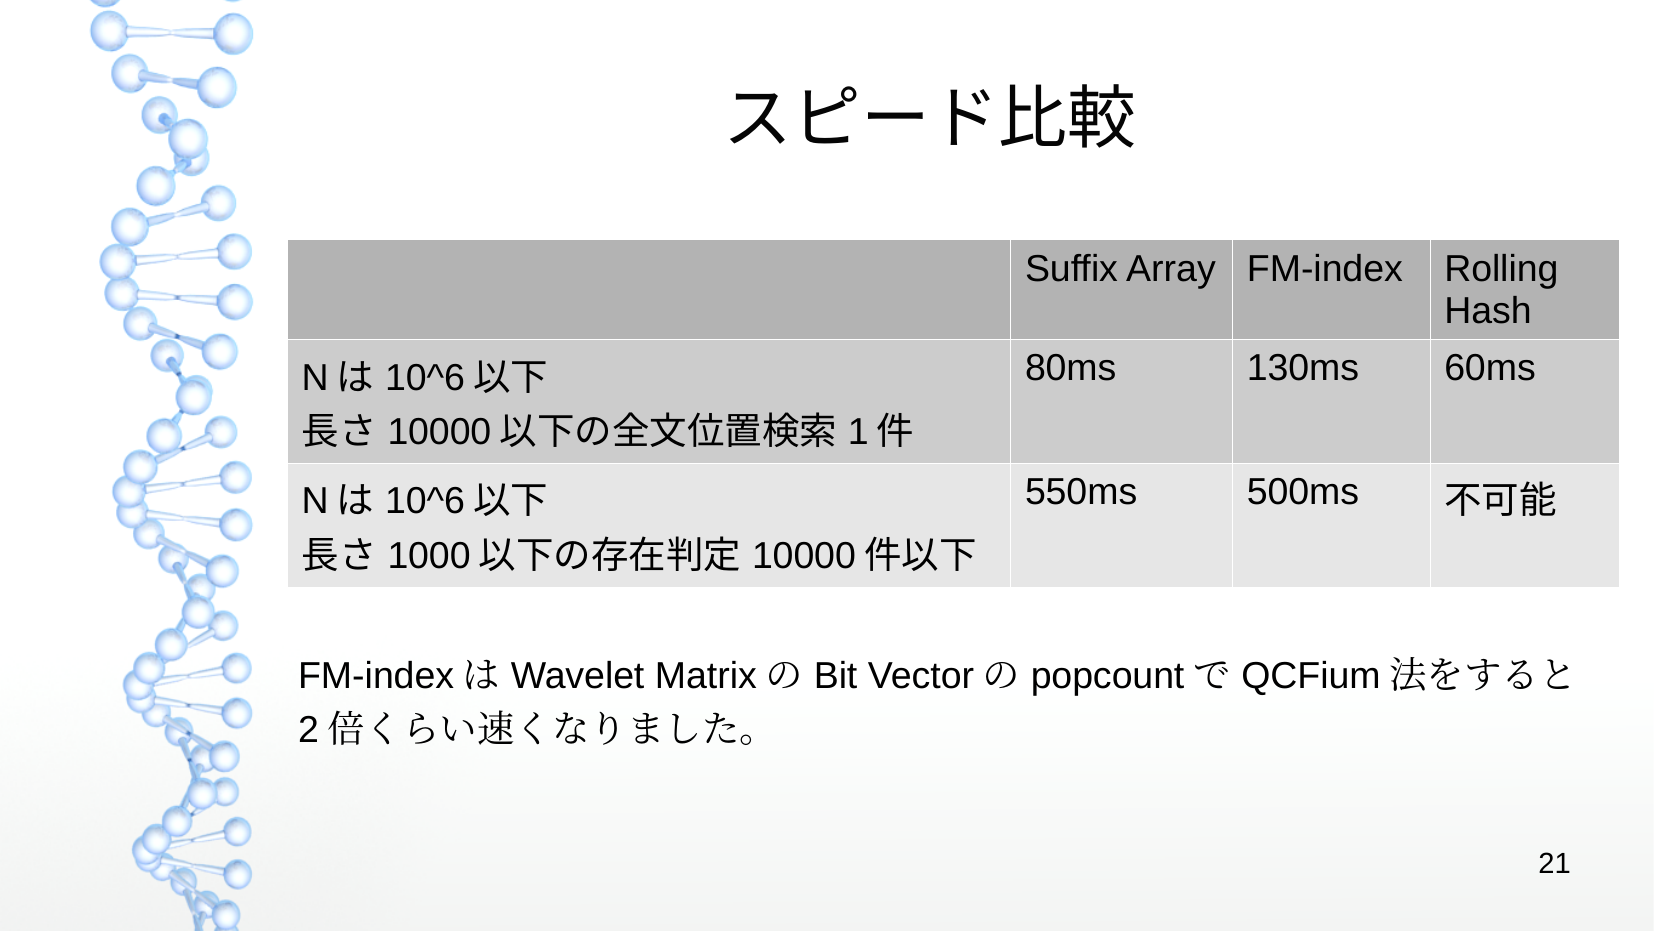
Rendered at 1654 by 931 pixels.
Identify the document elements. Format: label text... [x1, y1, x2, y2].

table_header Rolling Hash [1431, 240, 1619, 339]
table_cell 130ms [1233, 340, 1430, 463]
table_cell 60ms [1431, 340, 1619, 463]
table_cell 不可能 [1431, 464, 1619, 587]
text_box FM-indexはWavelet MatrixのBit VectorのpopcountでQCFium法をすると 2倍くらい速くなりました。 [283, 637, 1592, 761]
table_header Suffix Array [1011, 240, 1232, 339]
table_cell 550ms [1011, 464, 1232, 587]
picture [0, 0, 1654, 931]
table_cell Nは10^6以下 長さ1000以下の存在判定10000件以下 [288, 464, 1010, 587]
title スピード比較 [265, 35, 1595, 189]
table_cell 80ms [1011, 340, 1232, 463]
table_header [288, 240, 1010, 339]
table_cell 500ms [1233, 464, 1430, 587]
table_cell Nは10^6以下 長さ10000以下の全文位置検索1件 [288, 340, 1010, 463]
table_header FM-index [1233, 240, 1430, 339]
